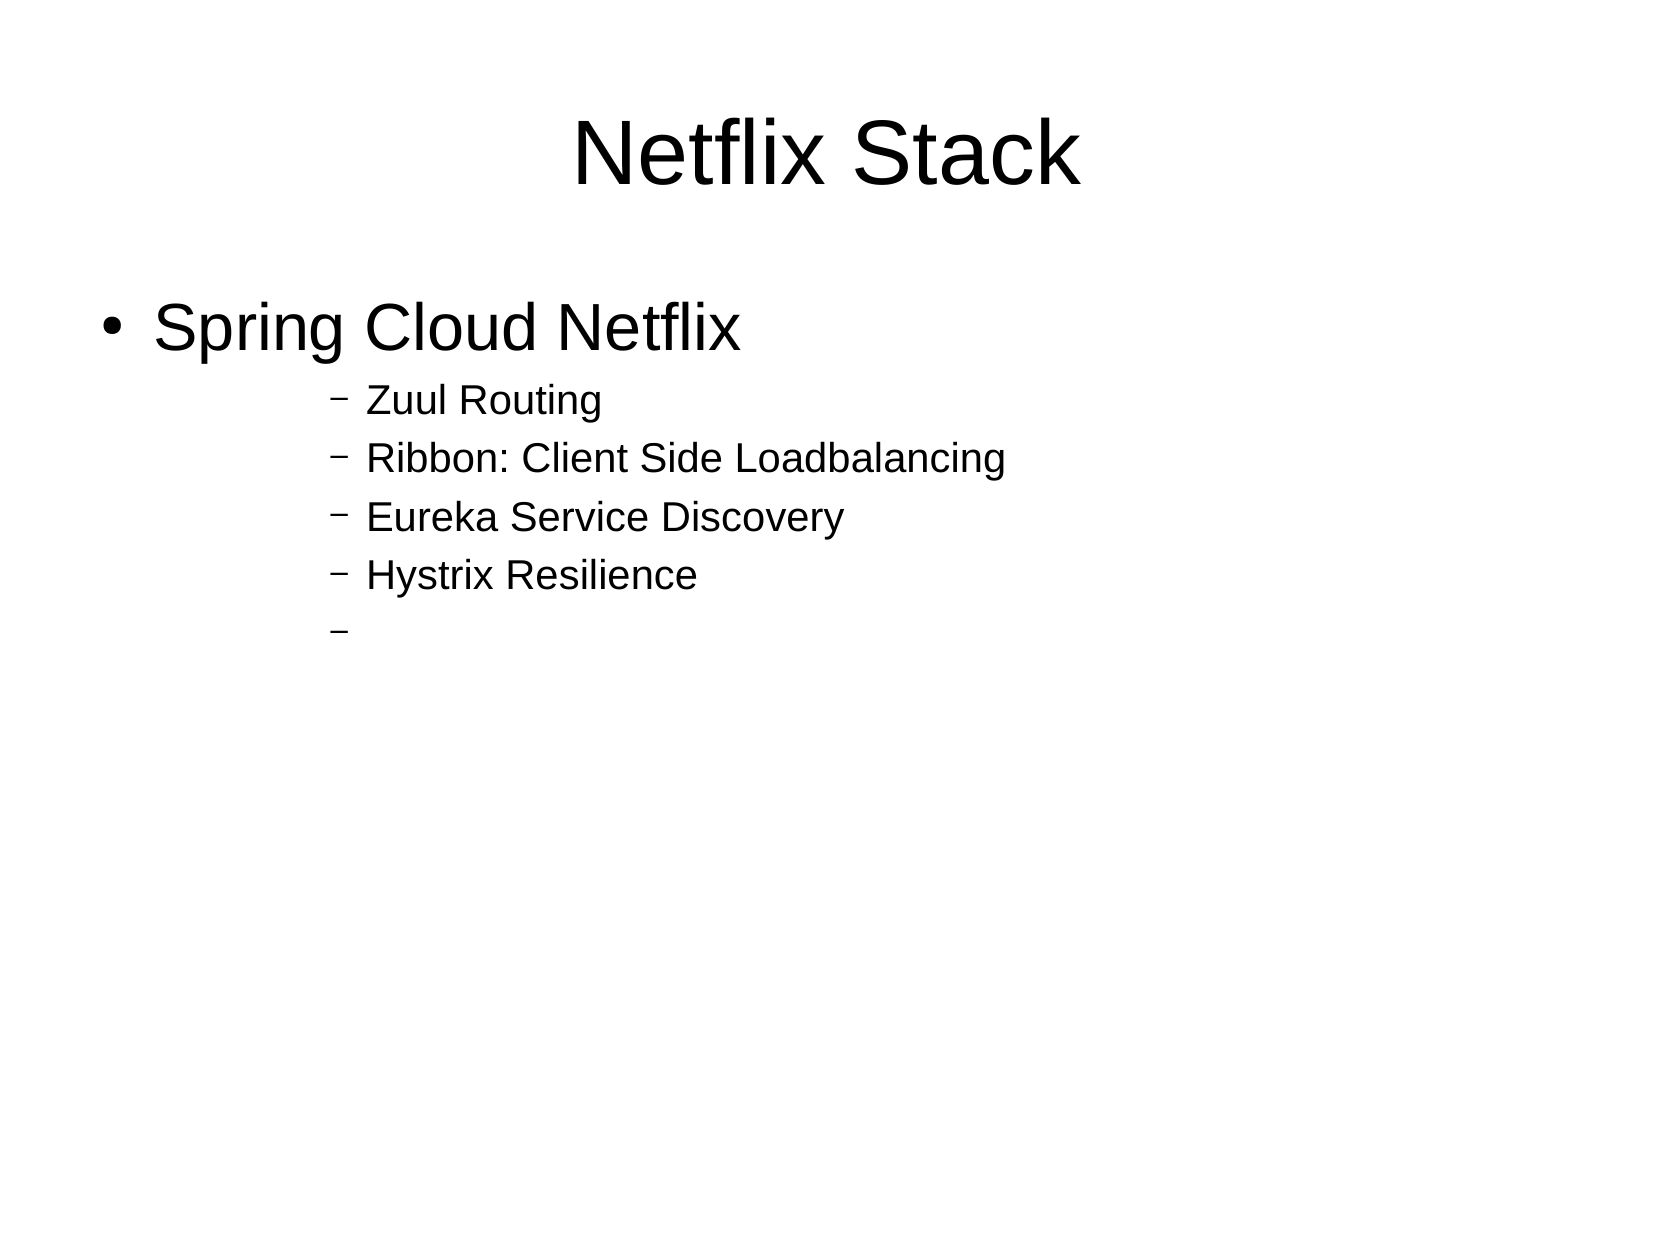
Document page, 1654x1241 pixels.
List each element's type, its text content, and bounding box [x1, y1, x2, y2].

list Spring Cloud Netflix Zuul Routing Ribbon: Client Side Loadbalancing Eureka Service Discovery Hystrix Resilience [82, 290, 1571, 1010]
title Netflix Stack [82, 49, 1571, 257]
